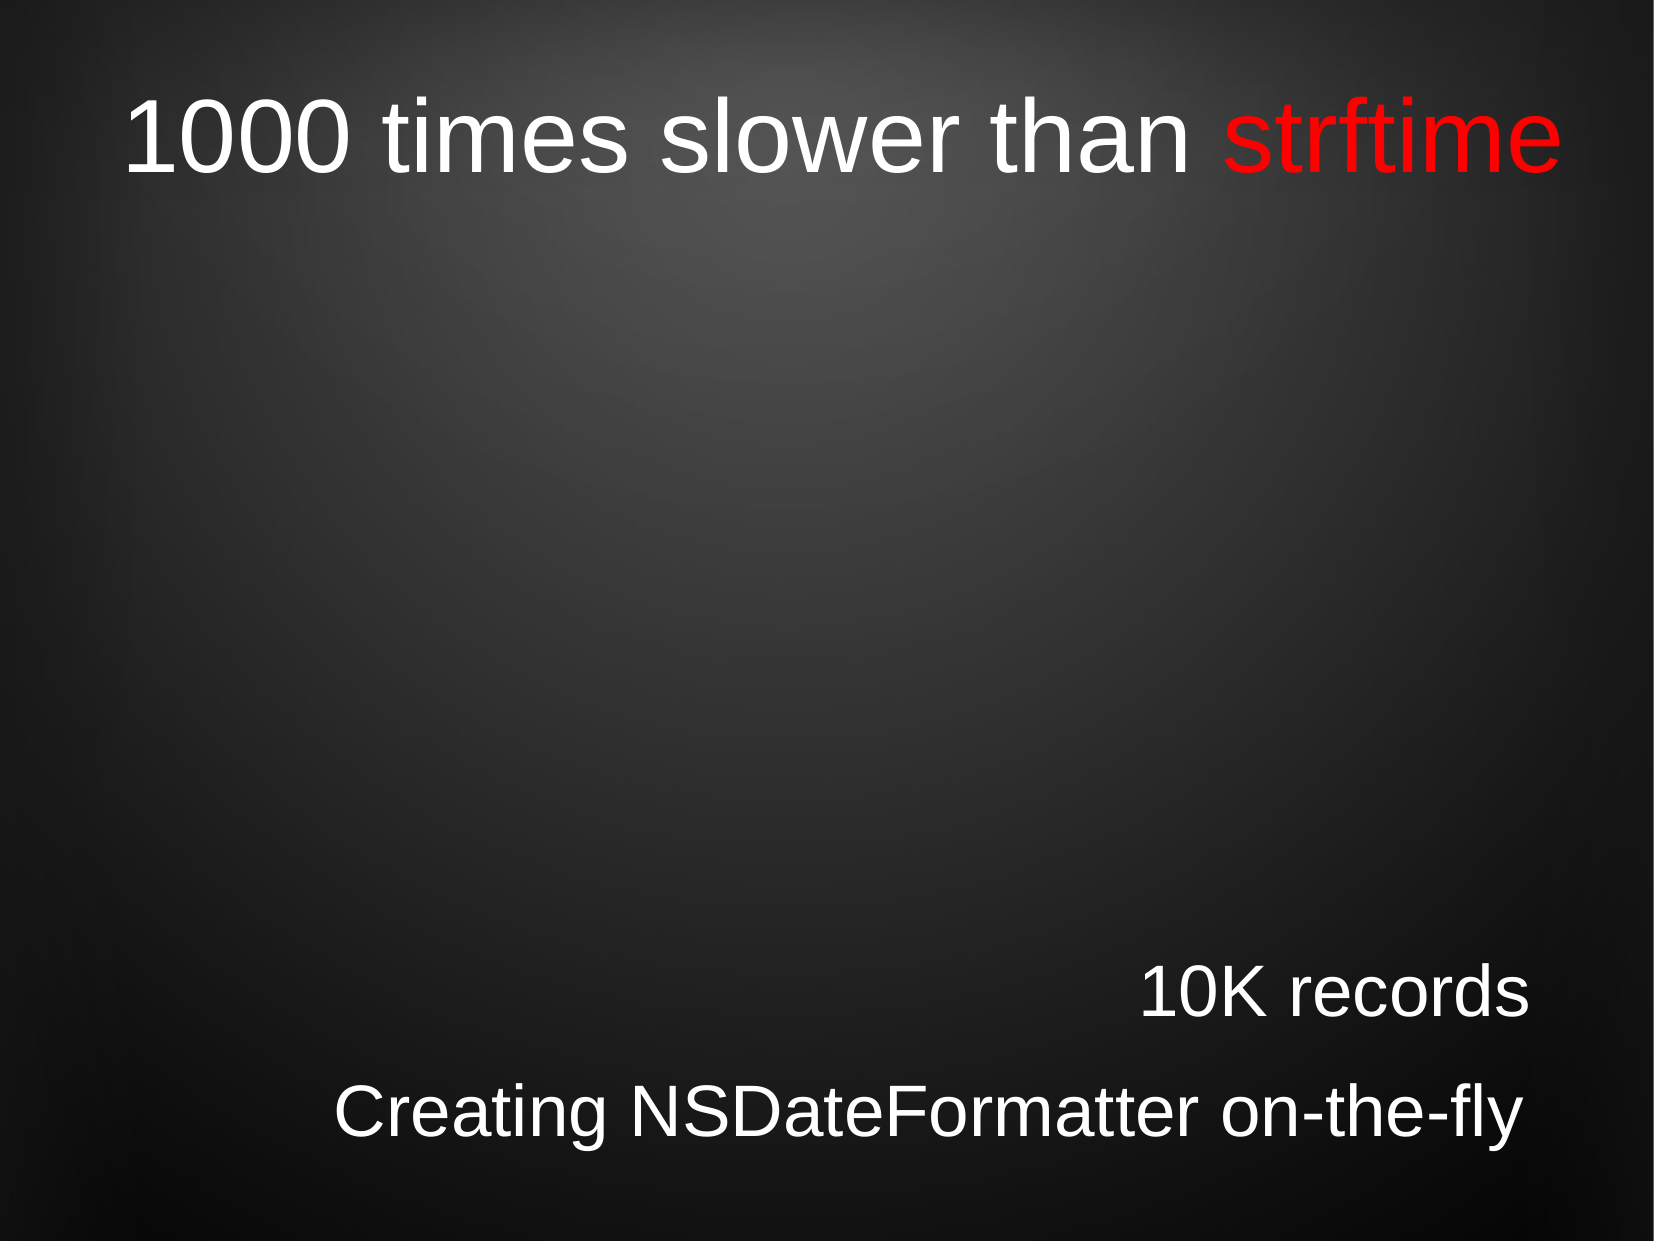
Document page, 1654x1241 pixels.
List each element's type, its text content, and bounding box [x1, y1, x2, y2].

picture [0, 0, 1654, 1241]
text_box 1000 times slower than strftime [106, 70, 1583, 202]
text_box Creating NSDateFormatter on-the-fly [318, 1062, 1654, 1160]
text_box 10K records [1123, 943, 1632, 1040]
